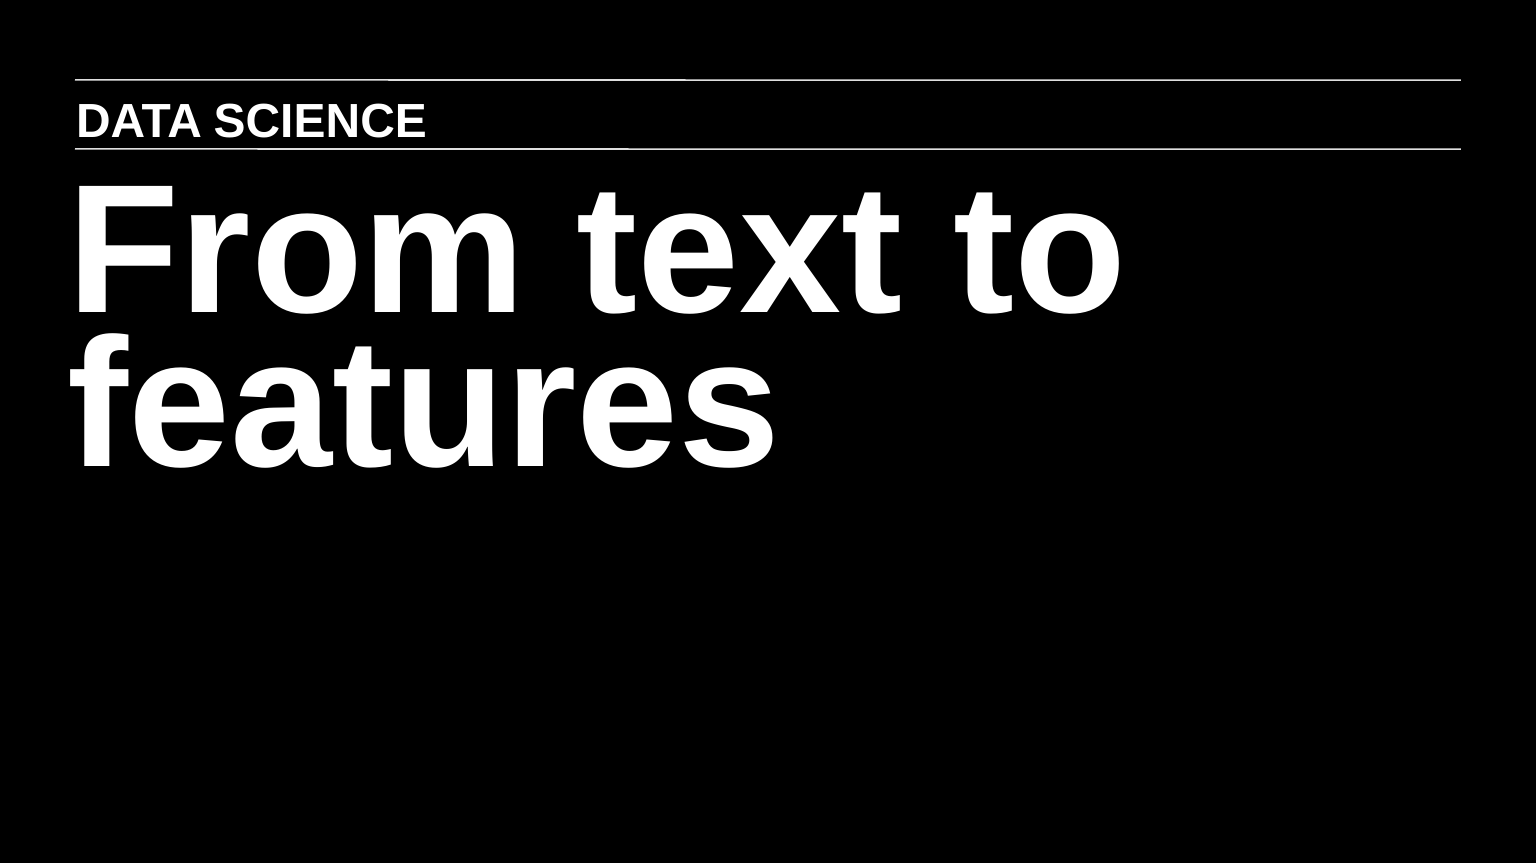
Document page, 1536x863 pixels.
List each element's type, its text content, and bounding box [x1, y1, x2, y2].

list DATA SCIENCE [60, 81, 1111, 184]
title From text to features [57, 183, 1440, 822]
